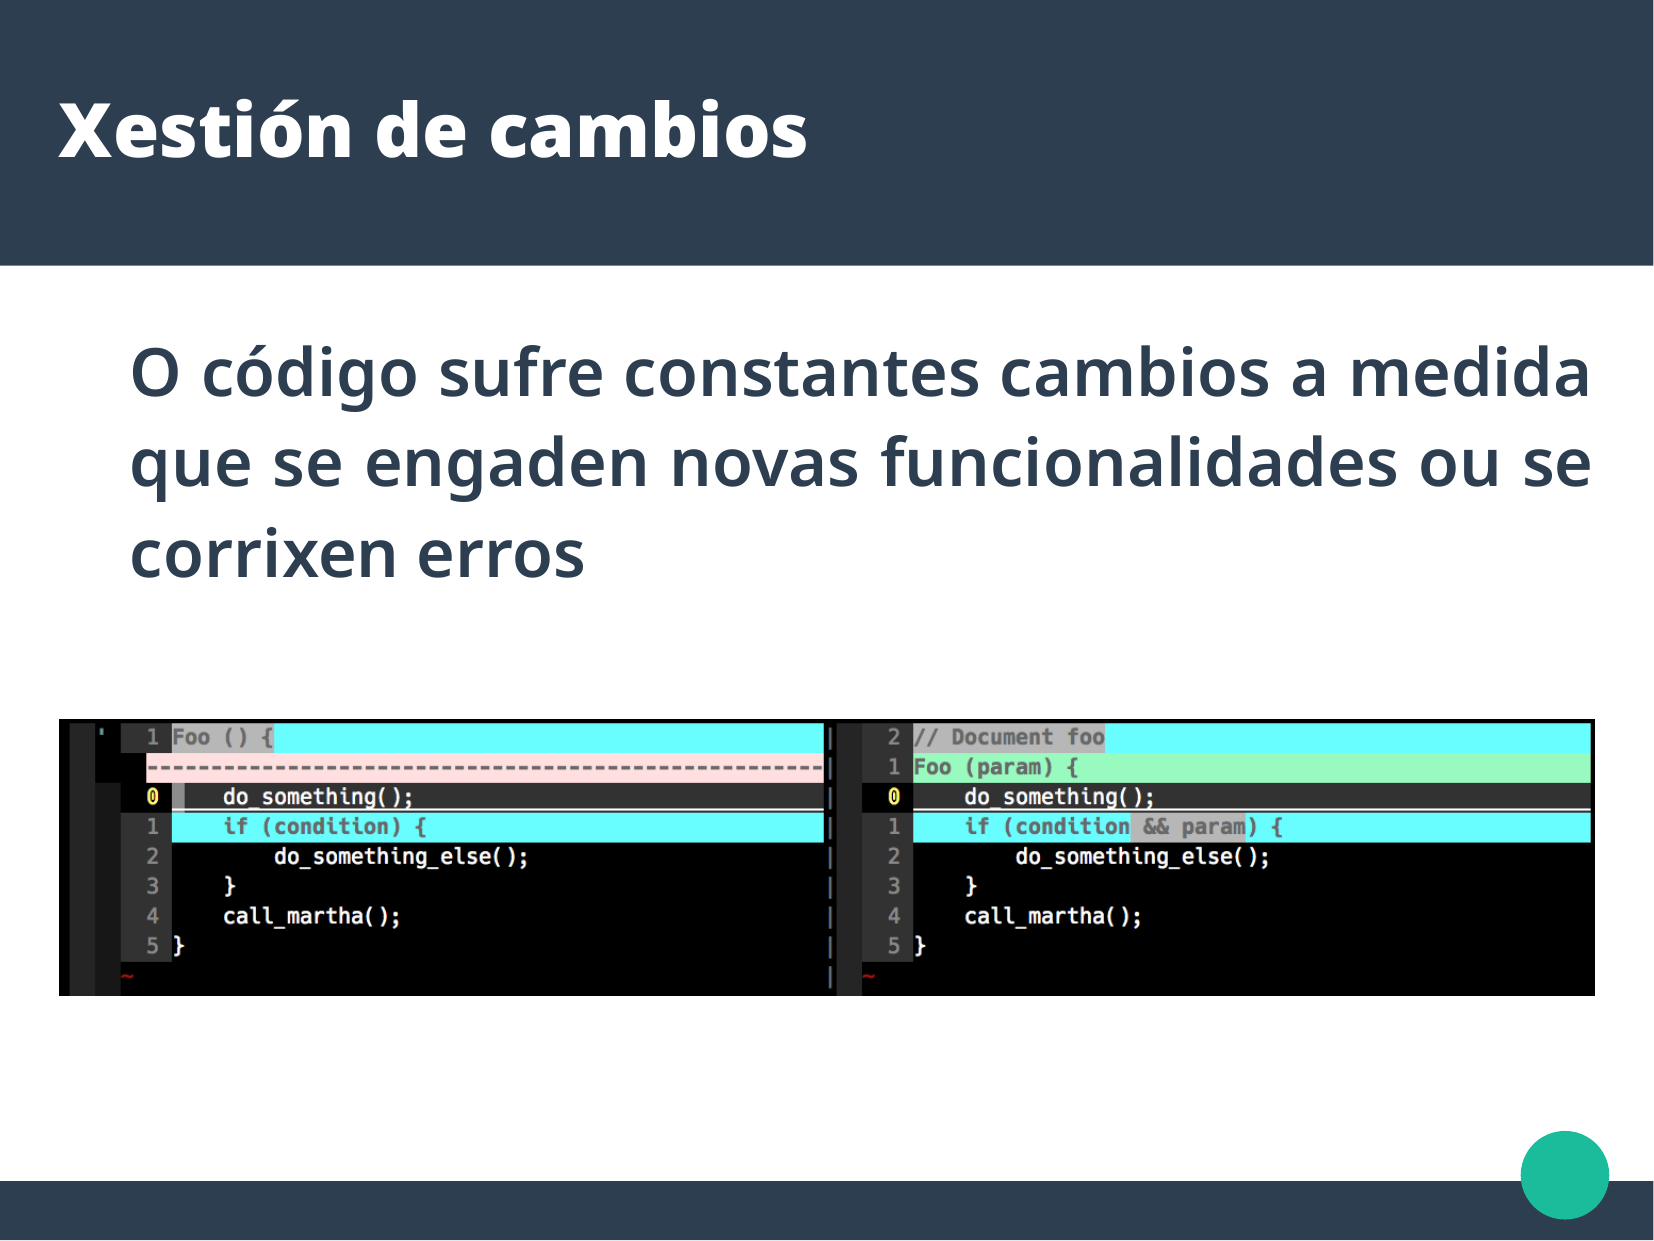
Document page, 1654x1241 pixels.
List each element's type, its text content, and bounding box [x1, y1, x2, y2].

picture [59, 719, 1595, 996]
title Xestión de cambios [59, 49, 1595, 207]
list O código sufre constantes cambios a medida que se engaden novas funcionalidades ou se corrixen erros [59, 324, 1595, 719]
